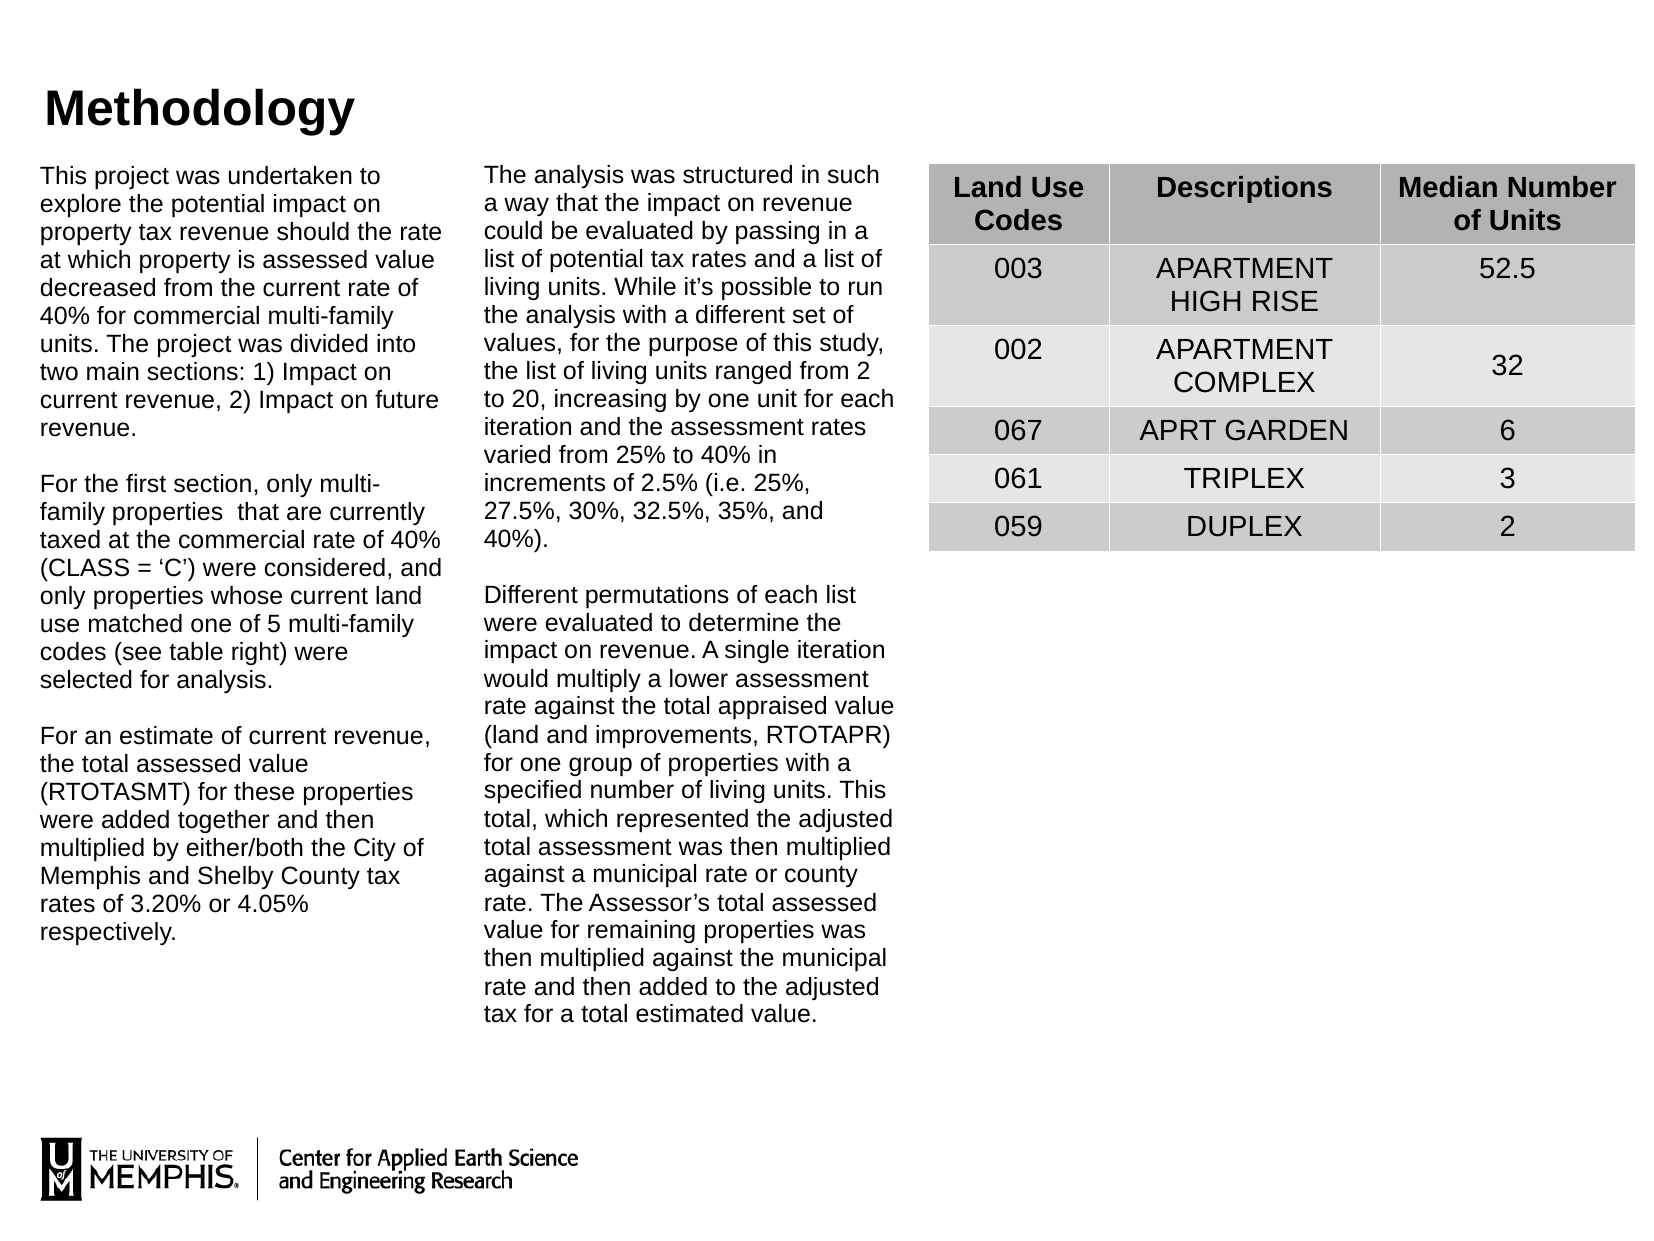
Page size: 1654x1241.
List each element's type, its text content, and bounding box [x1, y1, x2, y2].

title Methodology [44, 70, 364, 146]
table_cell 6 [1381, 407, 1635, 454]
table_cell TRIPLEX [1110, 455, 1380, 502]
table_cell 059 [929, 503, 1109, 551]
table_cell DUPLEX [1110, 503, 1380, 551]
table_cell 52.5 [1381, 245, 1635, 325]
table_header Median Number of Units [1381, 164, 1635, 244]
picture [15, 1121, 595, 1217]
text_box The analysis was structured in such a way that the impact on revenue could be evaluated by passing in a list of potential tax rates and a list of living units. While it’s possible to run the analysis with a different set of values, for the purpose of this study, the list of living units ranged from 2 to 20, increasing by one unit for each iteration and the assessment rates varied from 25% to 40% in increments of 2.5% (i.e. 25%, 27.5%, 30%, 32.5%, 35%, and 40%). Different permutations of each list were evaluated to determine the impact on revenue. A single iteration would multiply a lower assessment rate against the total appraised value (land and improvements, RTOTAPR) for one group of properties with a specified number of living units. This total, which represented the adjusted total assessment was then multiplied against a municipal rate or county rate. The Assessor’s total assessed value for remaining properties was then multiplied against the municipal rate and then added to the adjusted tax for a total estimated value. [483, 160, 897, 1029]
table_cell 067 [929, 407, 1109, 454]
table_header Descriptions [1110, 164, 1380, 244]
table_cell 32 [1381, 326, 1635, 406]
table_cell 2 [1381, 503, 1635, 551]
table_cell APARTMENT COMPLEX [1110, 326, 1380, 406]
subtitle This project was undertaken to explore the potential impact on property tax revenue should the rate at which property is assessed value decreased from the current rate of 40% for commercial multi-family units. The project was divided into two main sections: 1) Impact on current revenue, 2) Impact on future revenue. For the first section, only multi-family properties that are currently taxed at the commercial rate of 40% (CLASS = ‘C’) were considered, and only properties whose current land use matched one of 5 multi-family codes (see table right) were selected for analysis. For an estimate of current revenue, the total assessed value (RTOTASMT) for these properties were added together and then multiplied by either/both the City of Memphis and Shelby County tax rates of 3.20% or 4.05% respectively. [39, 161, 446, 1030]
table_cell 3 [1381, 455, 1635, 502]
table_cell APARTMENT HIGH RISE [1110, 245, 1380, 325]
table_cell 003 [929, 245, 1109, 325]
table_cell APRT GARDEN [1110, 407, 1380, 454]
table_cell 061 [929, 455, 1109, 502]
table_header Land Use Codes [929, 164, 1109, 244]
table_cell 002 [929, 326, 1109, 406]
